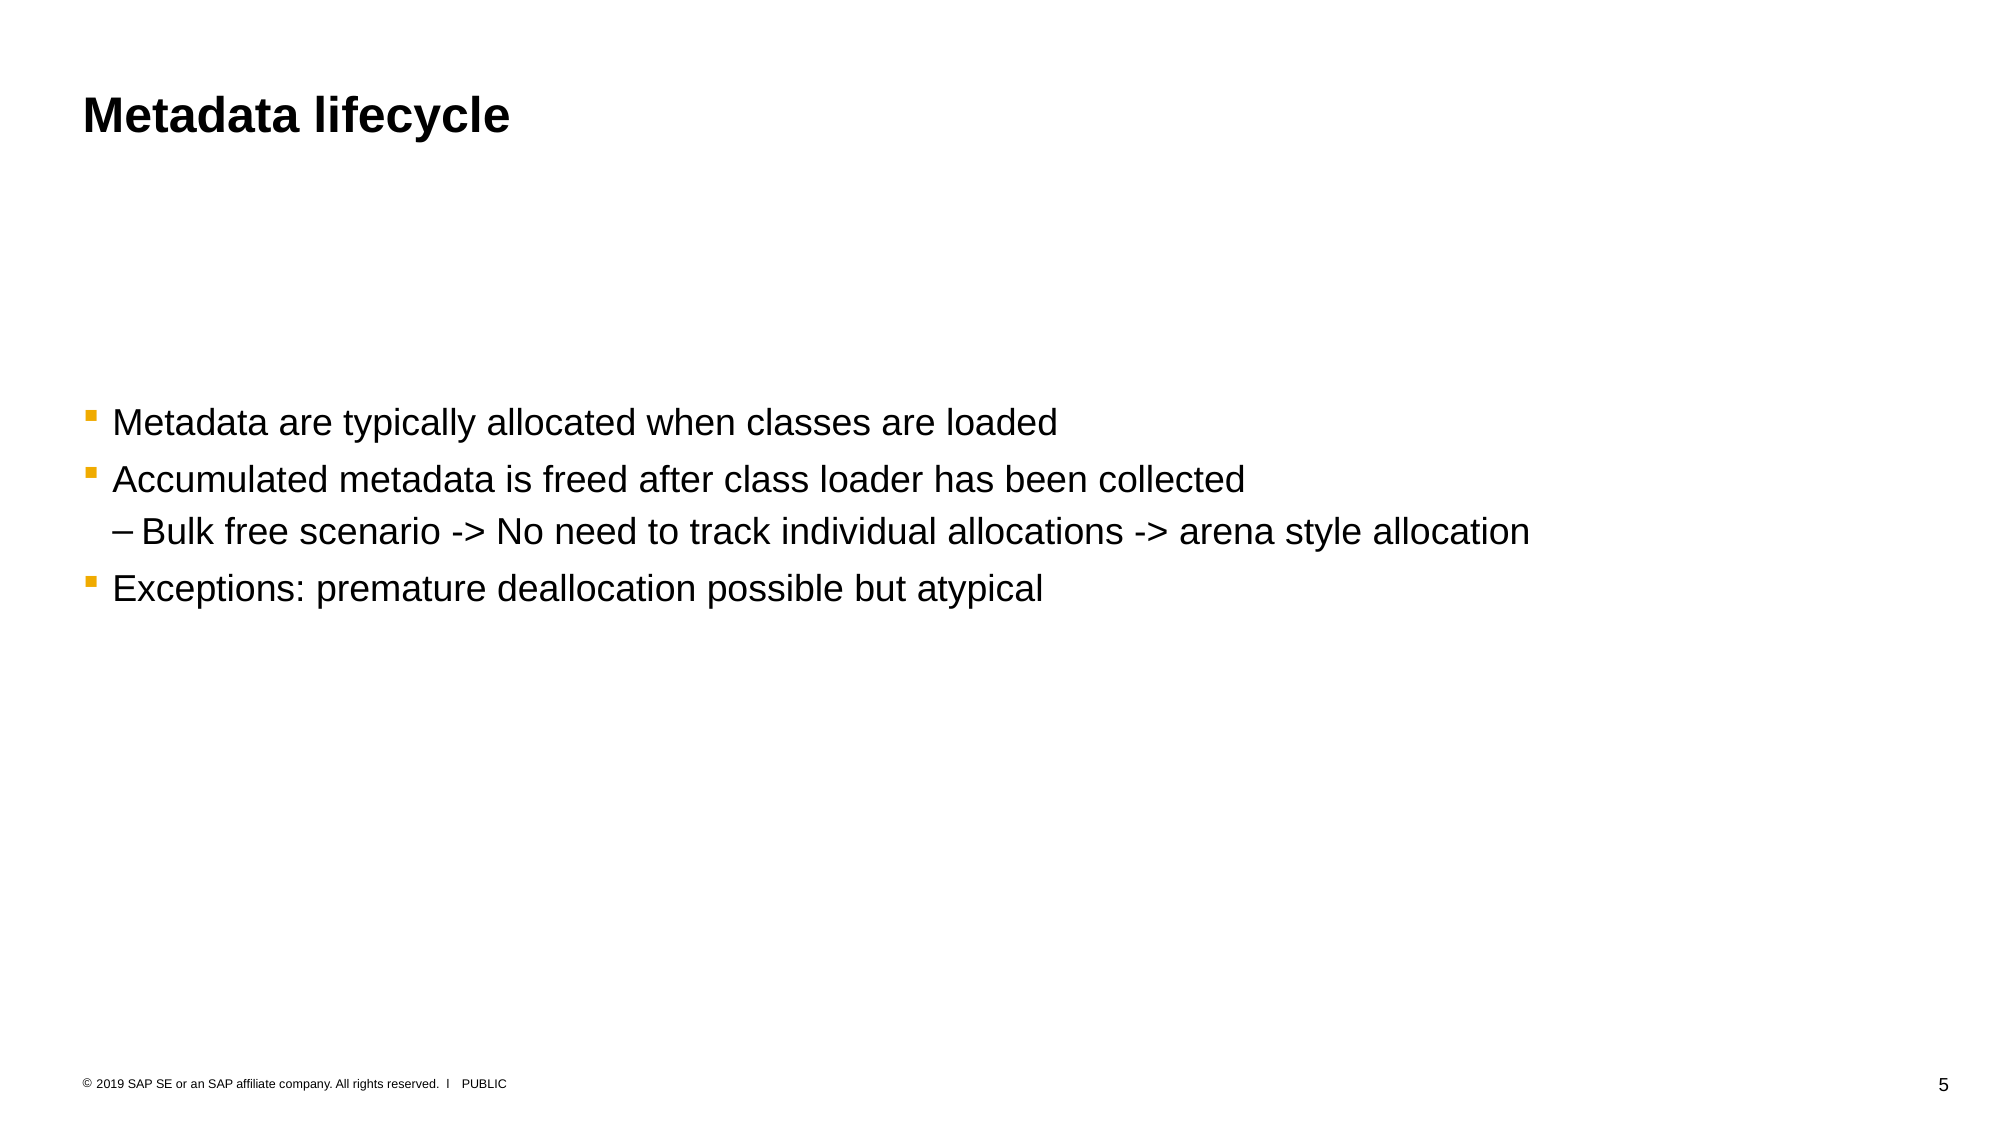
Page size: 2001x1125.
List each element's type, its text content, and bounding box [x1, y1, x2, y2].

list Metadata are typically allocated when classes are loaded Accumulated metadata is freed after class loader has been collected Bulk free scenario -> No need to track individual allocations -> arena style allocation Exceptions: premature deallocation possible but atypical [82, 265, 1918, 1040]
title Metadata lifecycle [82, 82, 1918, 144]
